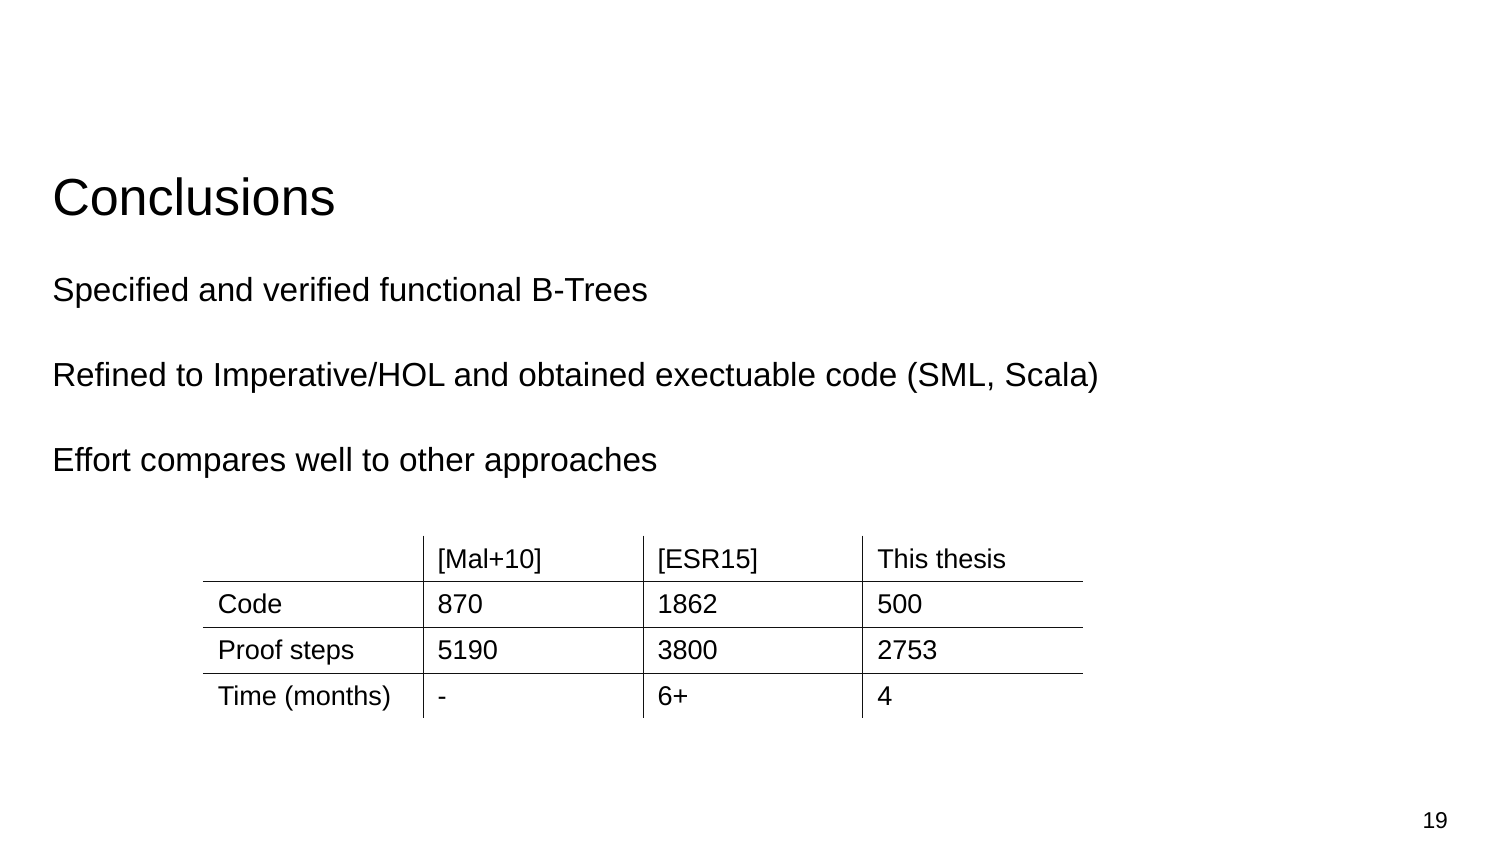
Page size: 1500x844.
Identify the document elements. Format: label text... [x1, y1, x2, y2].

list Specified and verified functional B-Trees Refined to Imperative/HOL and obtained exectuable code (SML, Scala) Effort compares well to other approaches [52, 262, 1449, 771]
table_cell - [424, 674, 643, 718]
table_cell 5190 [424, 628, 643, 673]
table_cell Code [204, 582, 423, 627]
table_cell Proof steps [204, 628, 423, 673]
table_cell 2753 [863, 628, 1083, 673]
title Conclusions [52, 159, 1449, 227]
table_cell 6+ [644, 674, 862, 718]
table_cell 870 [424, 582, 643, 627]
table_header [Mal+10] [424, 537, 643, 581]
table_header [ESR15] [644, 537, 862, 581]
table_header This thesis [863, 537, 1083, 581]
table_cell 3800 [644, 628, 862, 673]
table_cell 4 [863, 674, 1083, 718]
table_header [204, 537, 423, 581]
table_cell 500 [863, 582, 1083, 627]
table_cell Time (months) [204, 674, 423, 718]
table_cell 1862 [644, 582, 862, 627]
